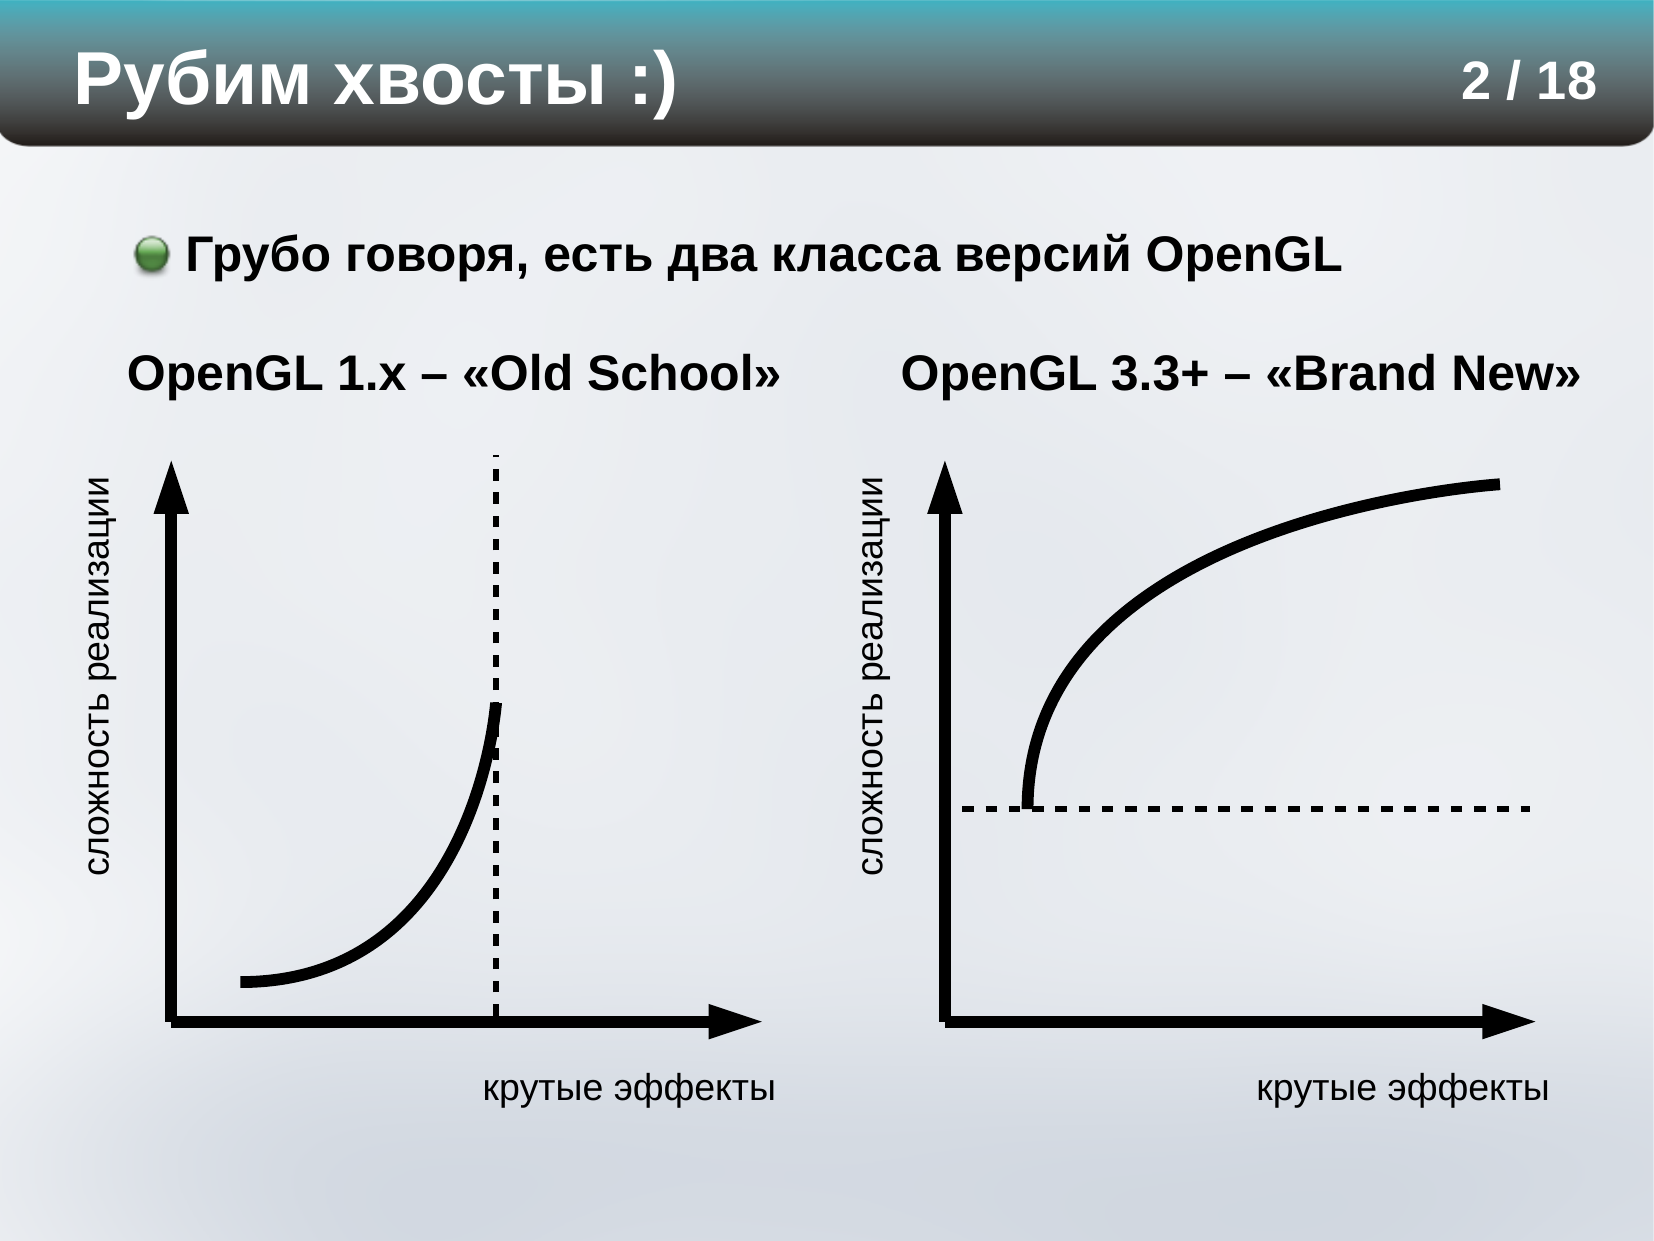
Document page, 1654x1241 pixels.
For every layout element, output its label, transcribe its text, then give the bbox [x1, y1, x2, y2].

text_box сложность реализации [840, 461, 898, 892]
text_box OpenGL 1.x – «Old School» [112, 338, 797, 409]
text_box <number> / 18 [1446, 42, 1654, 179]
text_box сложность реализации [67, 461, 125, 892]
text_box крутые эффекты [1241, 1059, 1566, 1117]
text_box Грубо говоря, есть два класса версий OpenGL [111, 219, 1588, 290]
text_box Рубим хвосты :) [59, 29, 1418, 129]
picture [0, 0, 1654, 1241]
text_box крутые эффекты [467, 1059, 792, 1117]
text_box OpenGL 3.3+ – «Brand New» [885, 338, 1598, 409]
